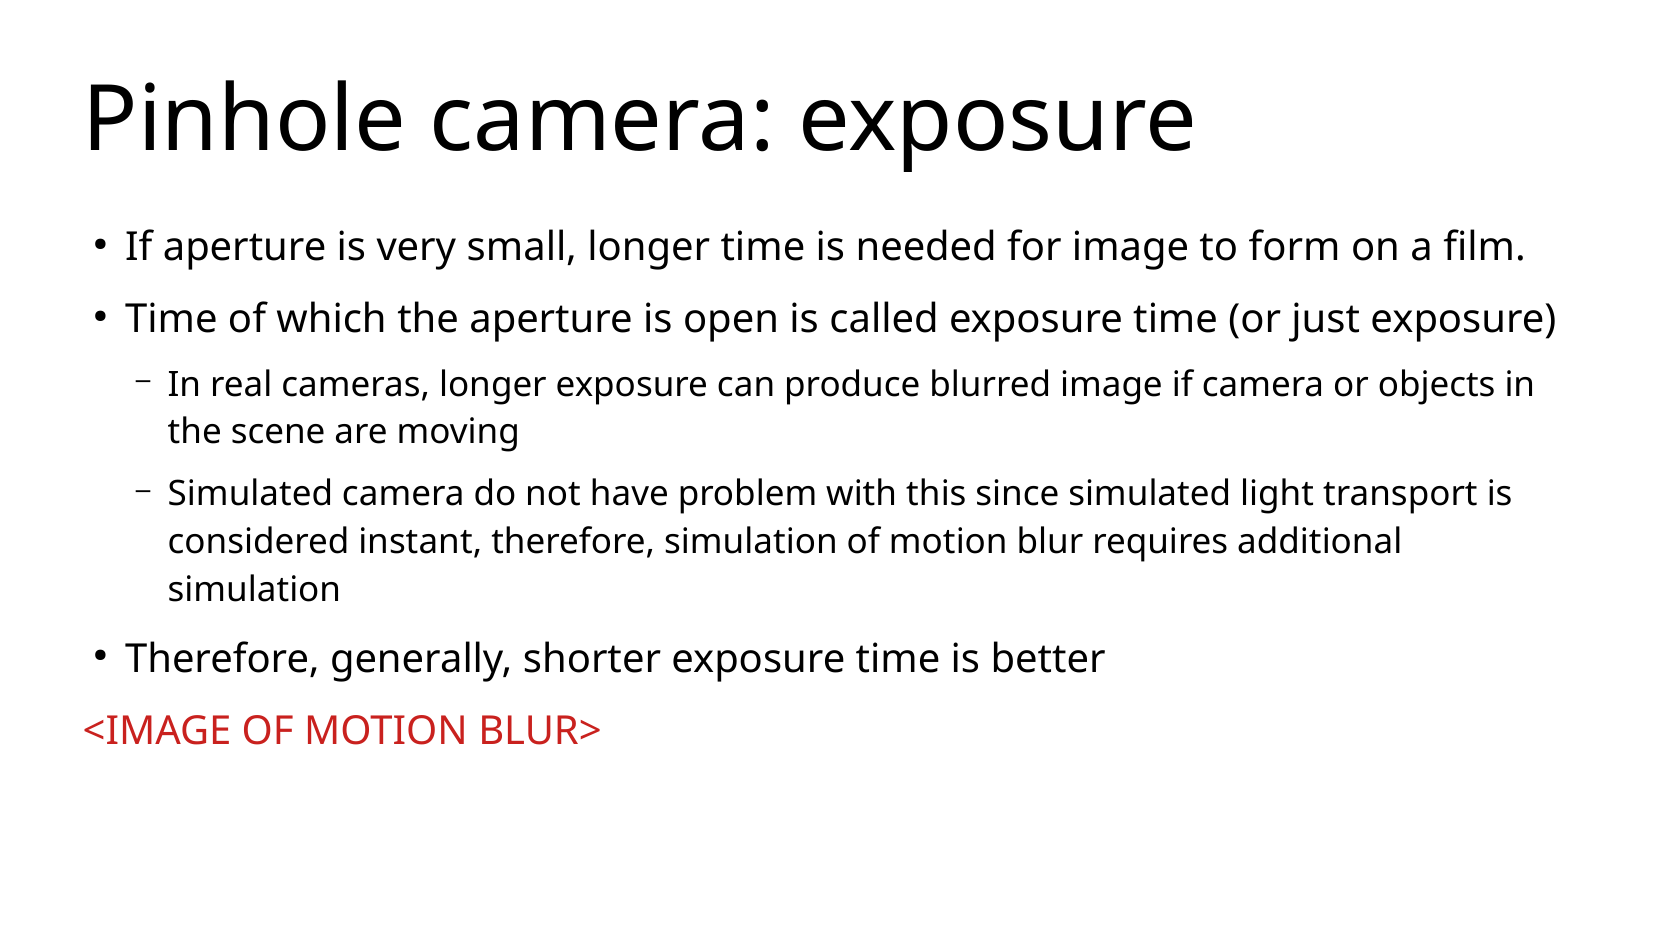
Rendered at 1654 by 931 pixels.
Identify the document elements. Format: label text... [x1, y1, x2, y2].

list If aperture is very small, longer time is needed for image to form on a film. Time of which the aperture is open is called exposure time (or just exposure) In real cameras, longer exposure can produce blurred image if camera or objects in the scene are moving Simulated camera do not have problem with this since simulated light transport is considered instant, therefore, simulation of motion blur requires additional simulation Therefore, generally, shorter exposure time is better <IMAGE OF MOTION BLUR> [82, 217, 1571, 758]
title Pinhole camera: exposure [82, 37, 1571, 193]
